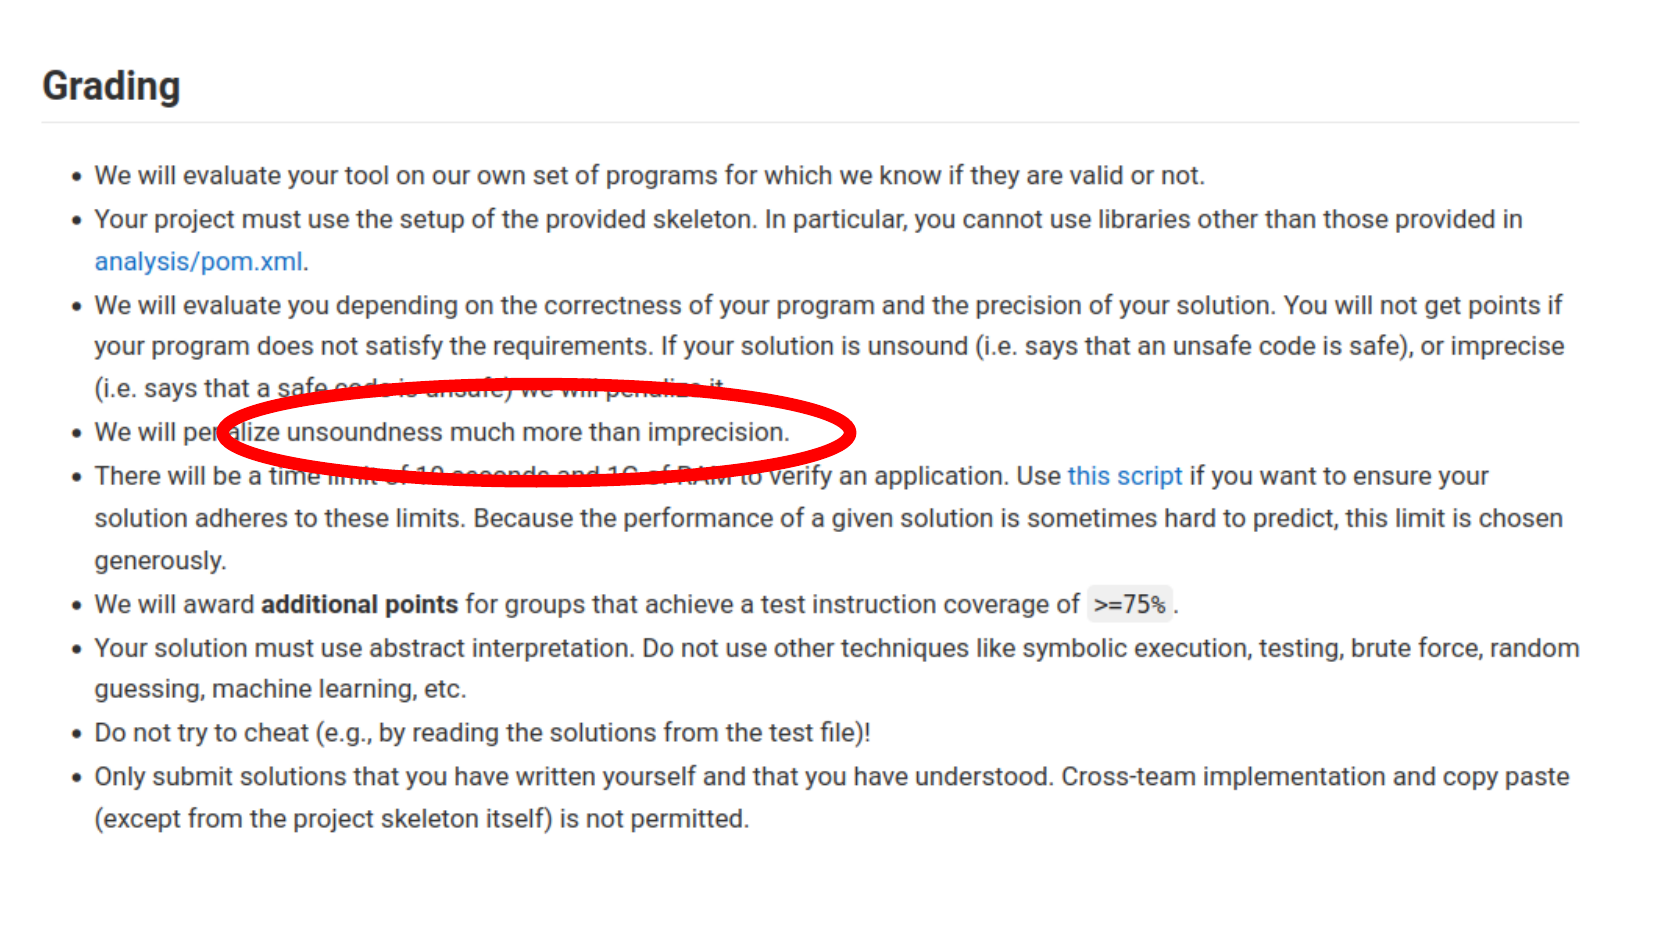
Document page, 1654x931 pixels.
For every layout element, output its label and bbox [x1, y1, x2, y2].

picture [23, 53, 1600, 856]
